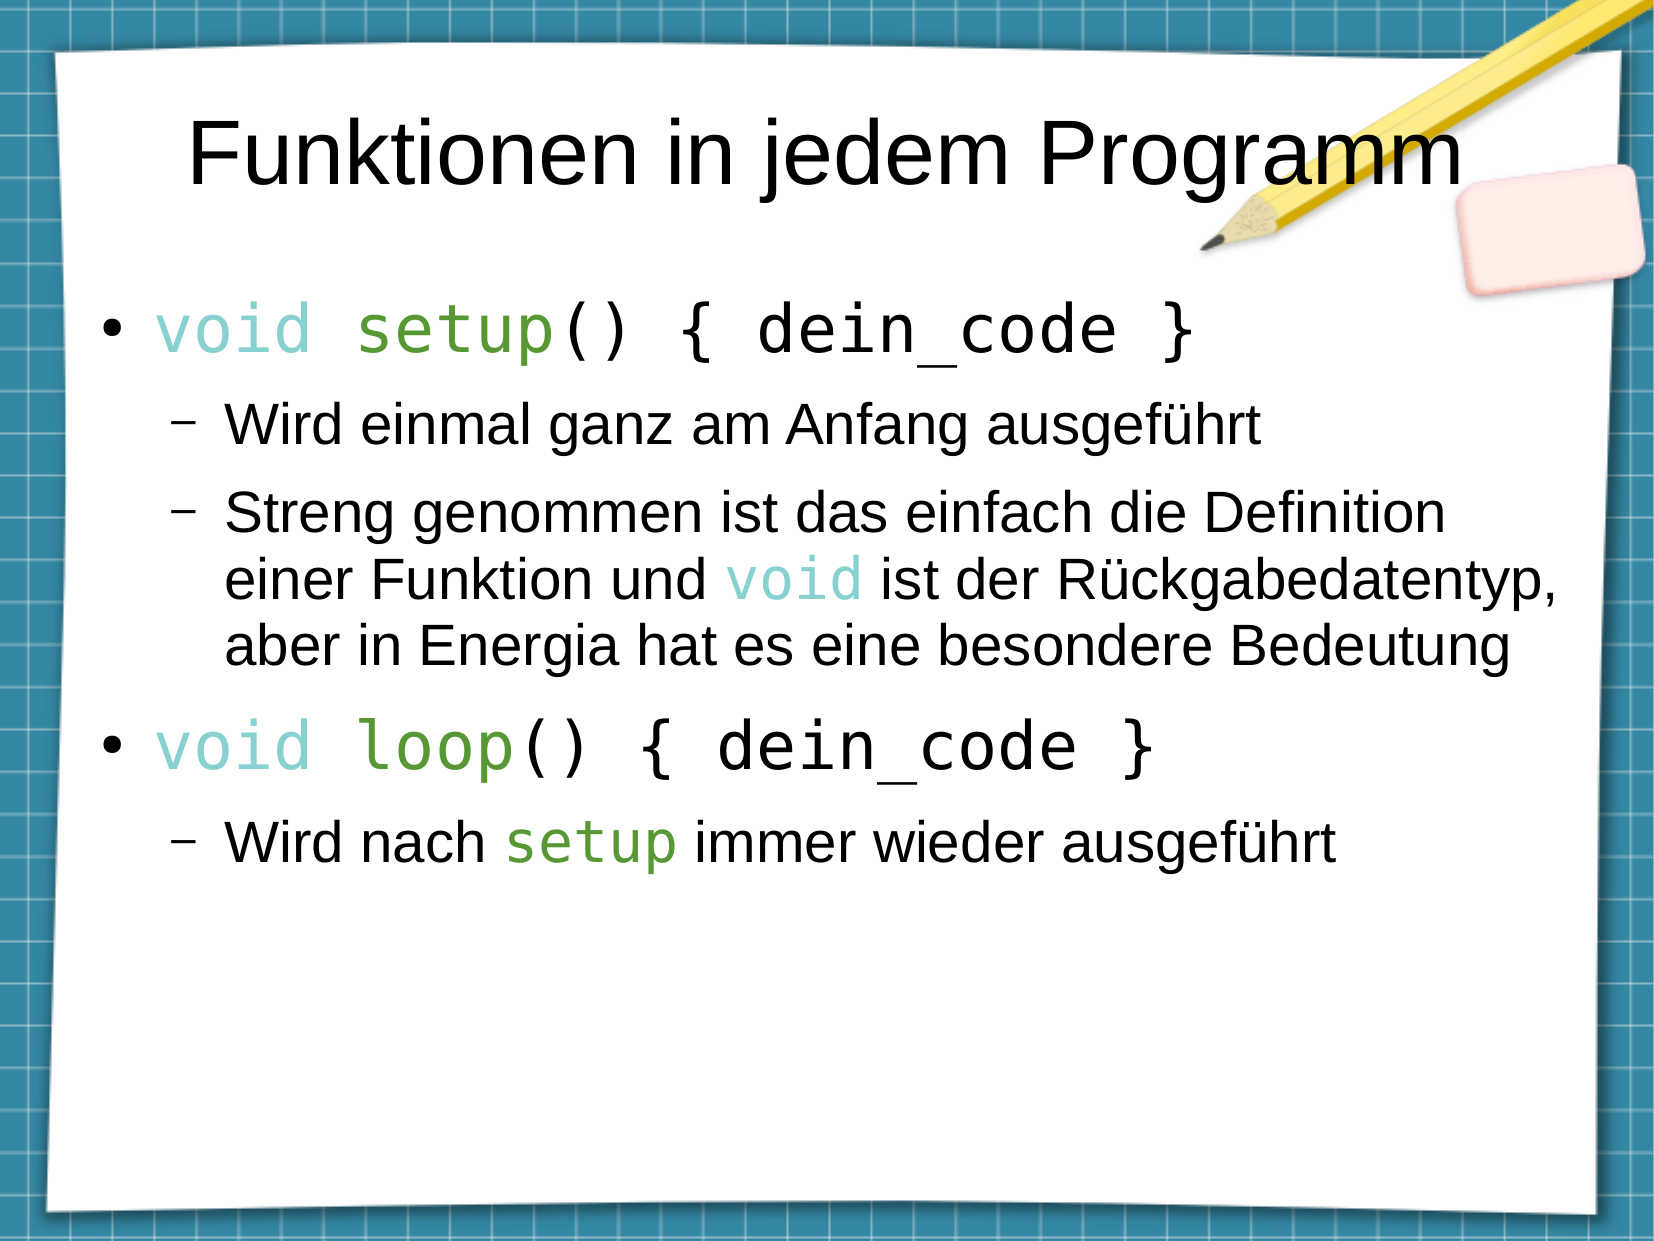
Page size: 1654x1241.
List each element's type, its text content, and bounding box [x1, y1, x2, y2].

picture [0, 0, 1654, 1241]
title Funktionen in jedem Programm [82, 49, 1571, 257]
list void setup() { dein_code } Wird einmal ganz am Anfang ausgeführt Streng genommen ist das einfach die Definition einer Funktion und void ist der Rückgabedatentyp, aber in Energia hat es eine besondere Bedeutung void loop() { dein_code } Wird nach setup immer wieder ausgeführt [82, 290, 1571, 1010]
